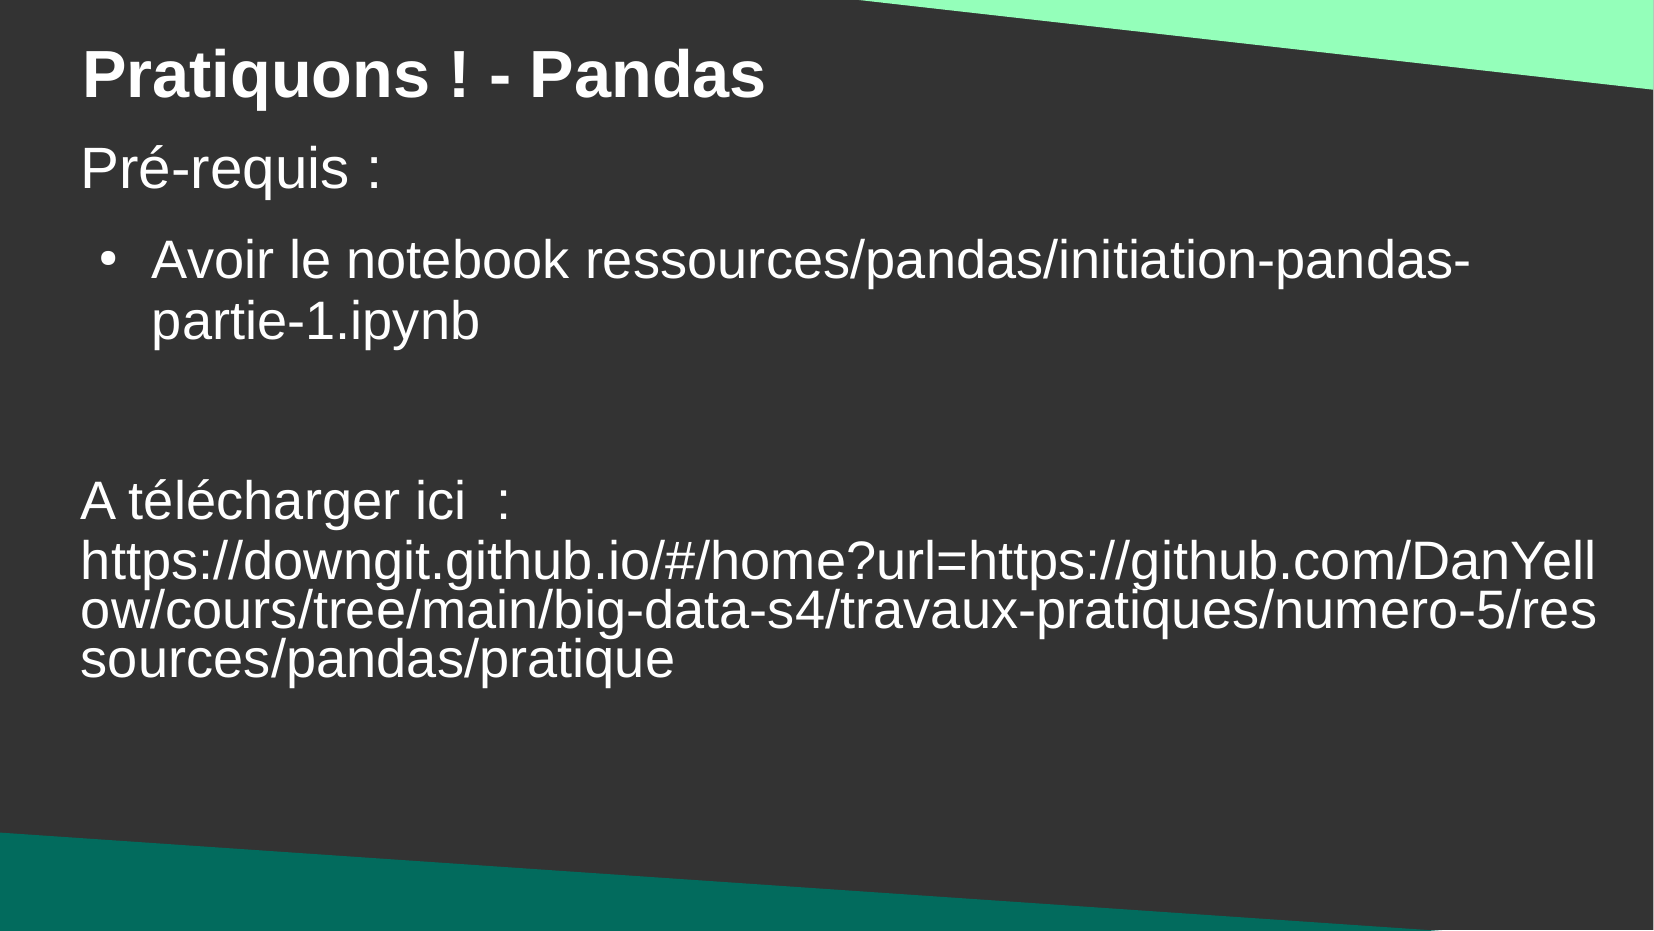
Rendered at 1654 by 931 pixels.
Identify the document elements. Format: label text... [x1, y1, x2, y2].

list Pré-requis : Avoir le notebook ressources/pandas/initiation-pandas-partie-1.ipynb A télécharger ici : https://downgit.github.io/#/home?url=https://github.com/DanYellow/cours/tree/main/big-data-s4/travaux-pratiques/numero-5/ressources/pandas/pratique [80, 135, 1620, 815]
text_box [858, 0, 1654, 90]
title Pratiquons ! - Pandas [82, 37, 1571, 114]
